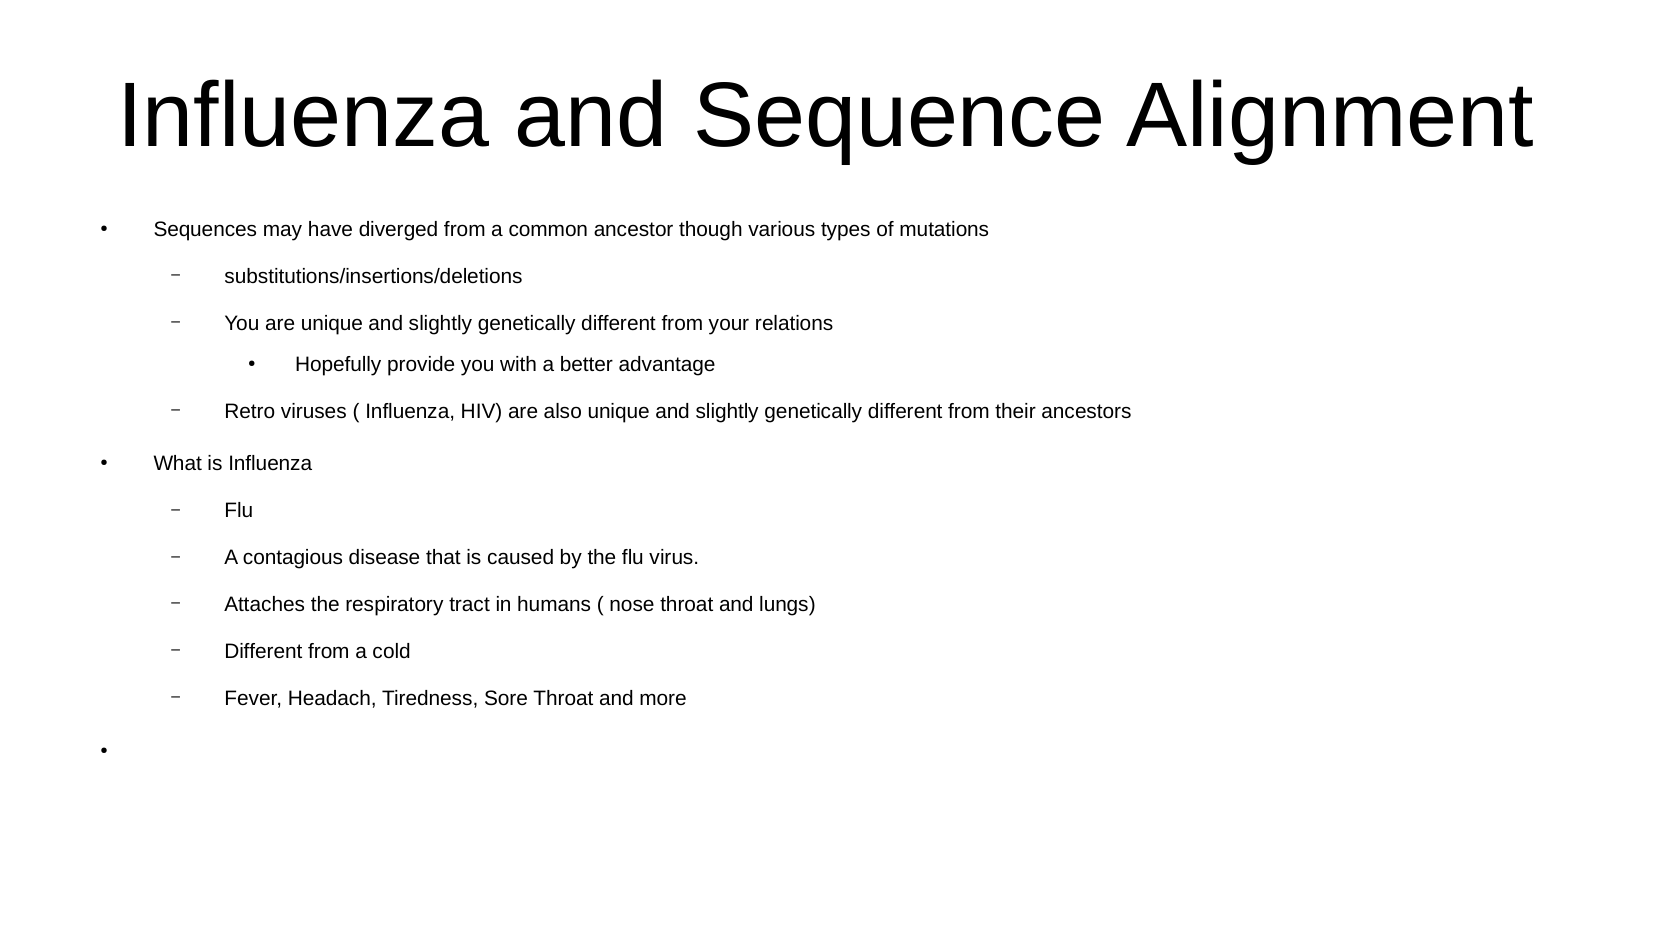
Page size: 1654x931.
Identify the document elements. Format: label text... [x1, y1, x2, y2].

list Sequences may have diverged from a common ancestor though various types of mutations substitutions/insertions/deletions You are unique and slightly genetically different from your relations Hopefully provide you with a better advantage Retro viruses ( Influenza, HIV) are also unique and slightly genetically different from their ancestors What is Influenza Flu A contagious disease that is caused by the flu virus. Attaches the respiratory tract in humans ( nose throat and lungs) Different from a cold Fever, Headach, Tiredness, Sore Throat and more [82, 217, 1606, 916]
title Influenza and Sequence Alignment [82, 37, 1571, 193]
